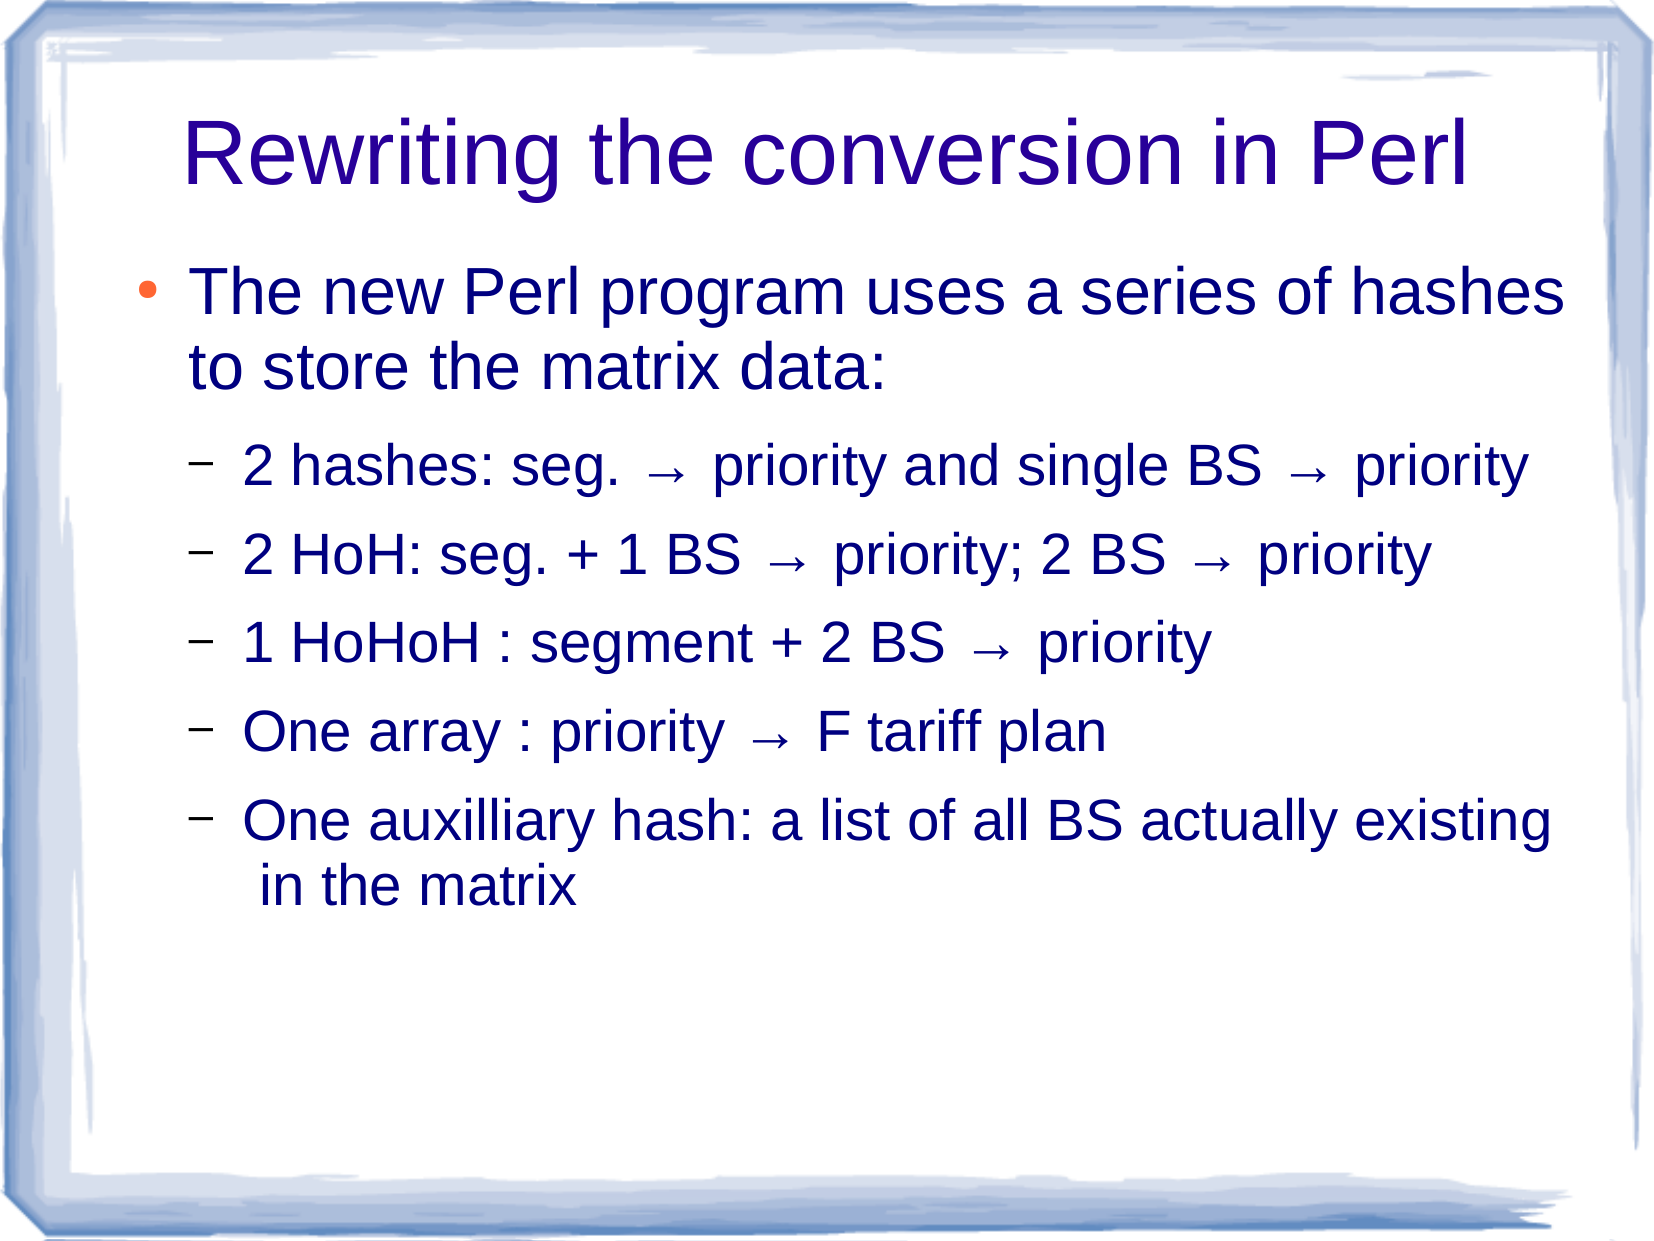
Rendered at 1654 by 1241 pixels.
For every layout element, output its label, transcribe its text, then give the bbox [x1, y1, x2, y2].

title Rewriting the conversion in Perl [82, 49, 1571, 257]
picture [0, 0, 1654, 1241]
list The new Perl program uses a series of hashes to store the matrix data: 2 hashes: seg. → priority and single BS → priority 2 HoH: seg. + 1 BS → priority; 2 BS → priority 1 HoHoH : segment + 2 BS → priority One array : priority → F tariff plan One auxilliary hash: a list of all BS actually existing in the matrix [118, 253, 1571, 1137]
